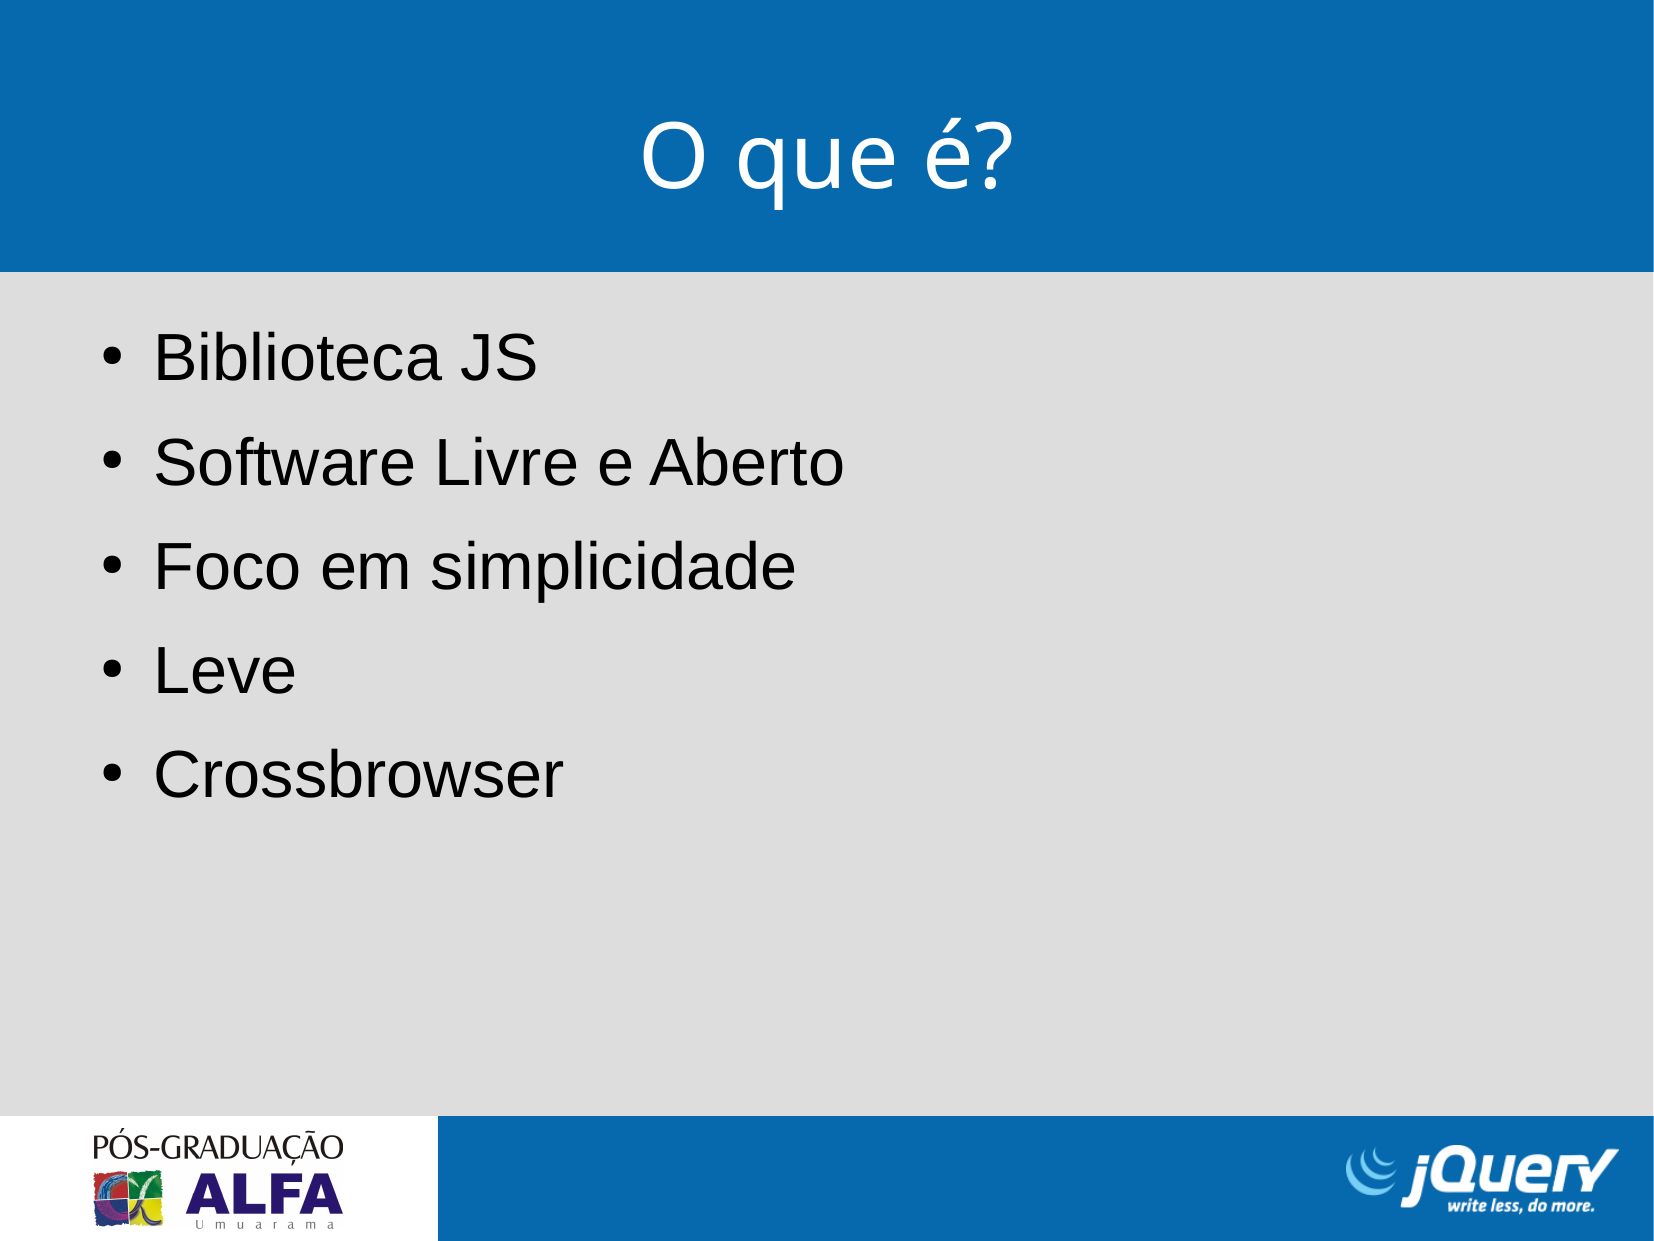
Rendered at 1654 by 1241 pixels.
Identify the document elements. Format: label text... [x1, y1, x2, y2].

picture [438, 1116, 1654, 1241]
list Biblioteca JS Software Livre e Aberto Foco em simplicidade Leve Crossbrowser [82, 320, 1571, 1040]
picture [93, 1128, 343, 1229]
picture [0, 0, 1654, 272]
title O que é? [82, 49, 1571, 257]
